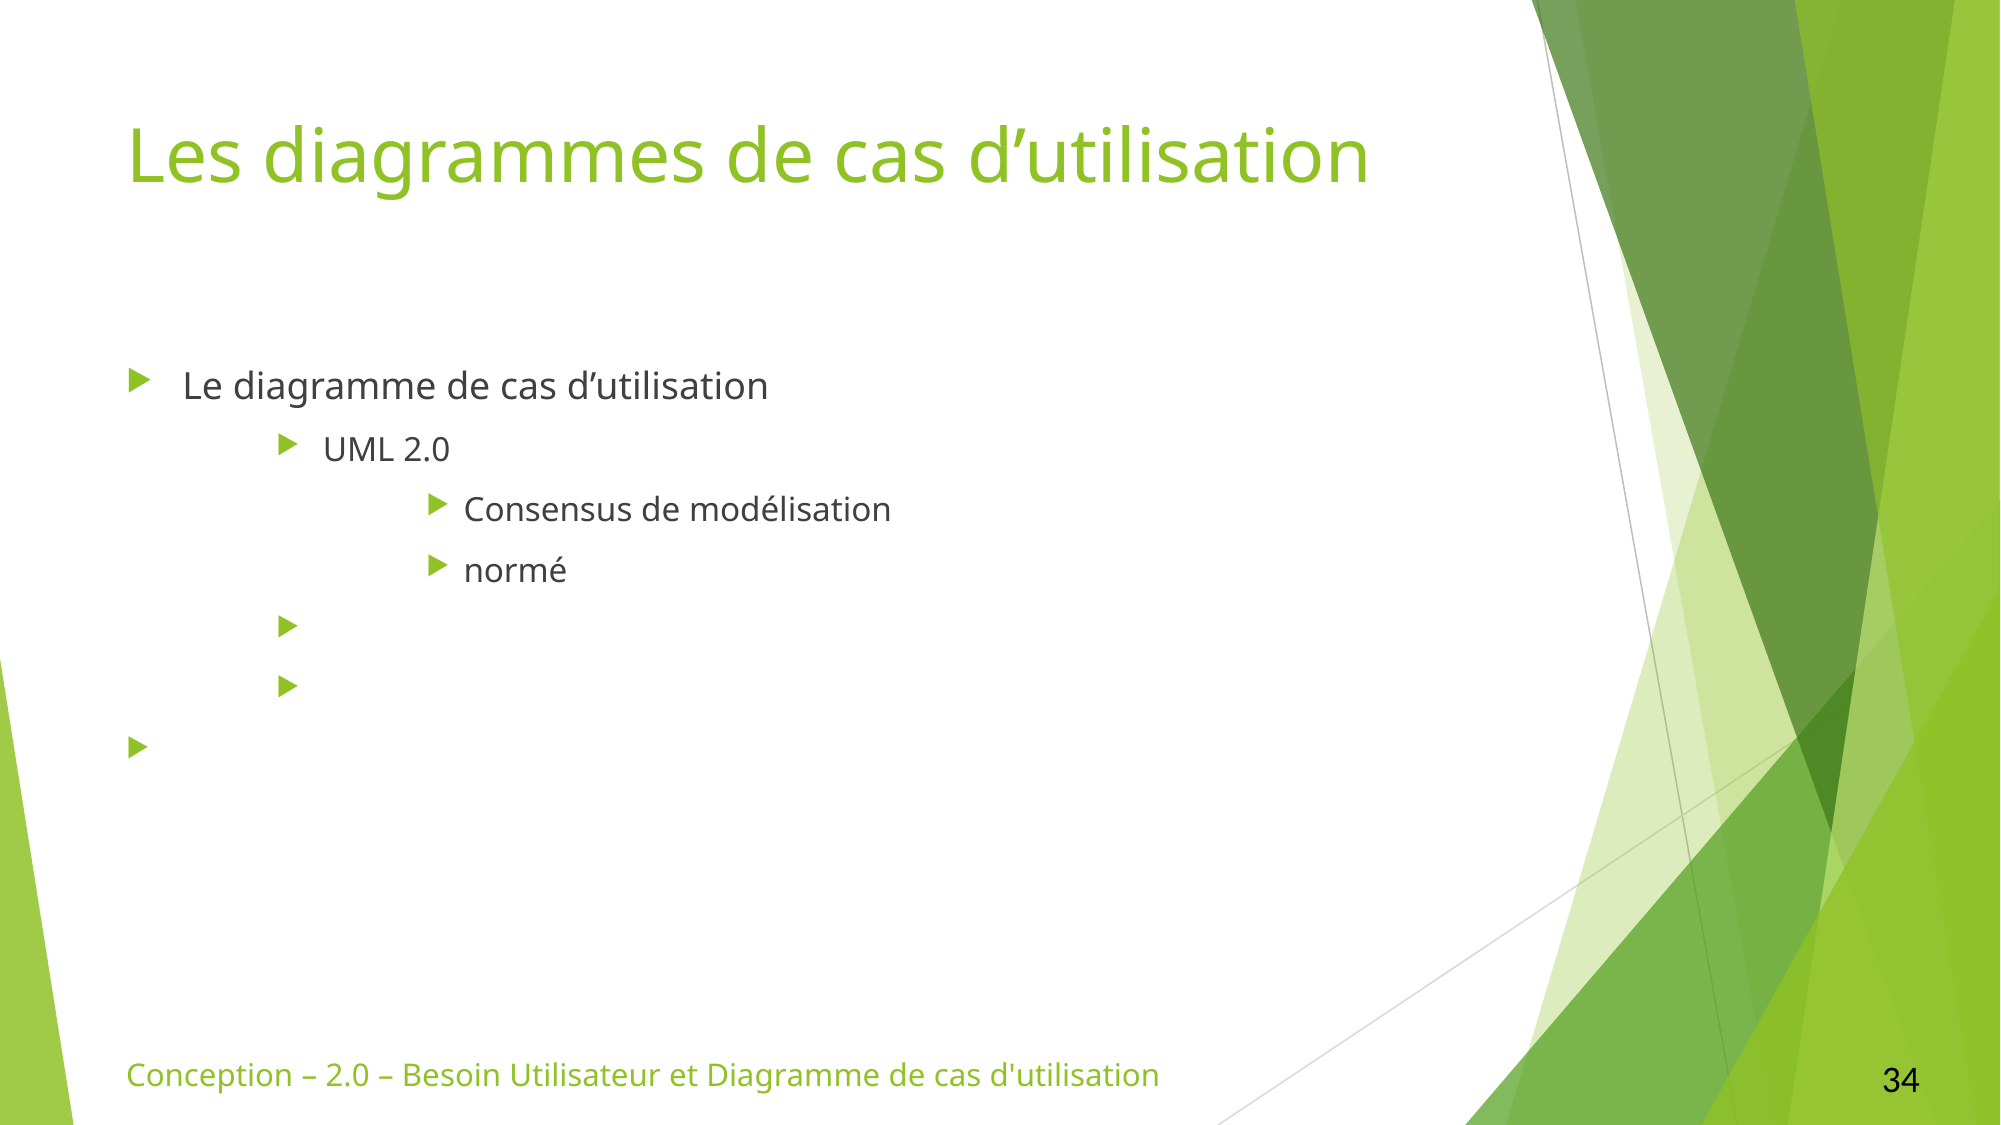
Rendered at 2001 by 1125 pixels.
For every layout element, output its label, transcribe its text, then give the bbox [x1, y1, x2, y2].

list Le diagramme de cas d’utilisation UML 2.0 Consensus de modélisation normé [111, 354, 1522, 992]
text_box Conception – 2.0 – Besoin Utilisateur et Diagramme de cas d'utilisation [111, 1047, 1210, 1109]
text_box [1866, 1047, 1979, 1108]
title Les diagrammes de cas d’utilisation [111, 99, 1522, 317]
